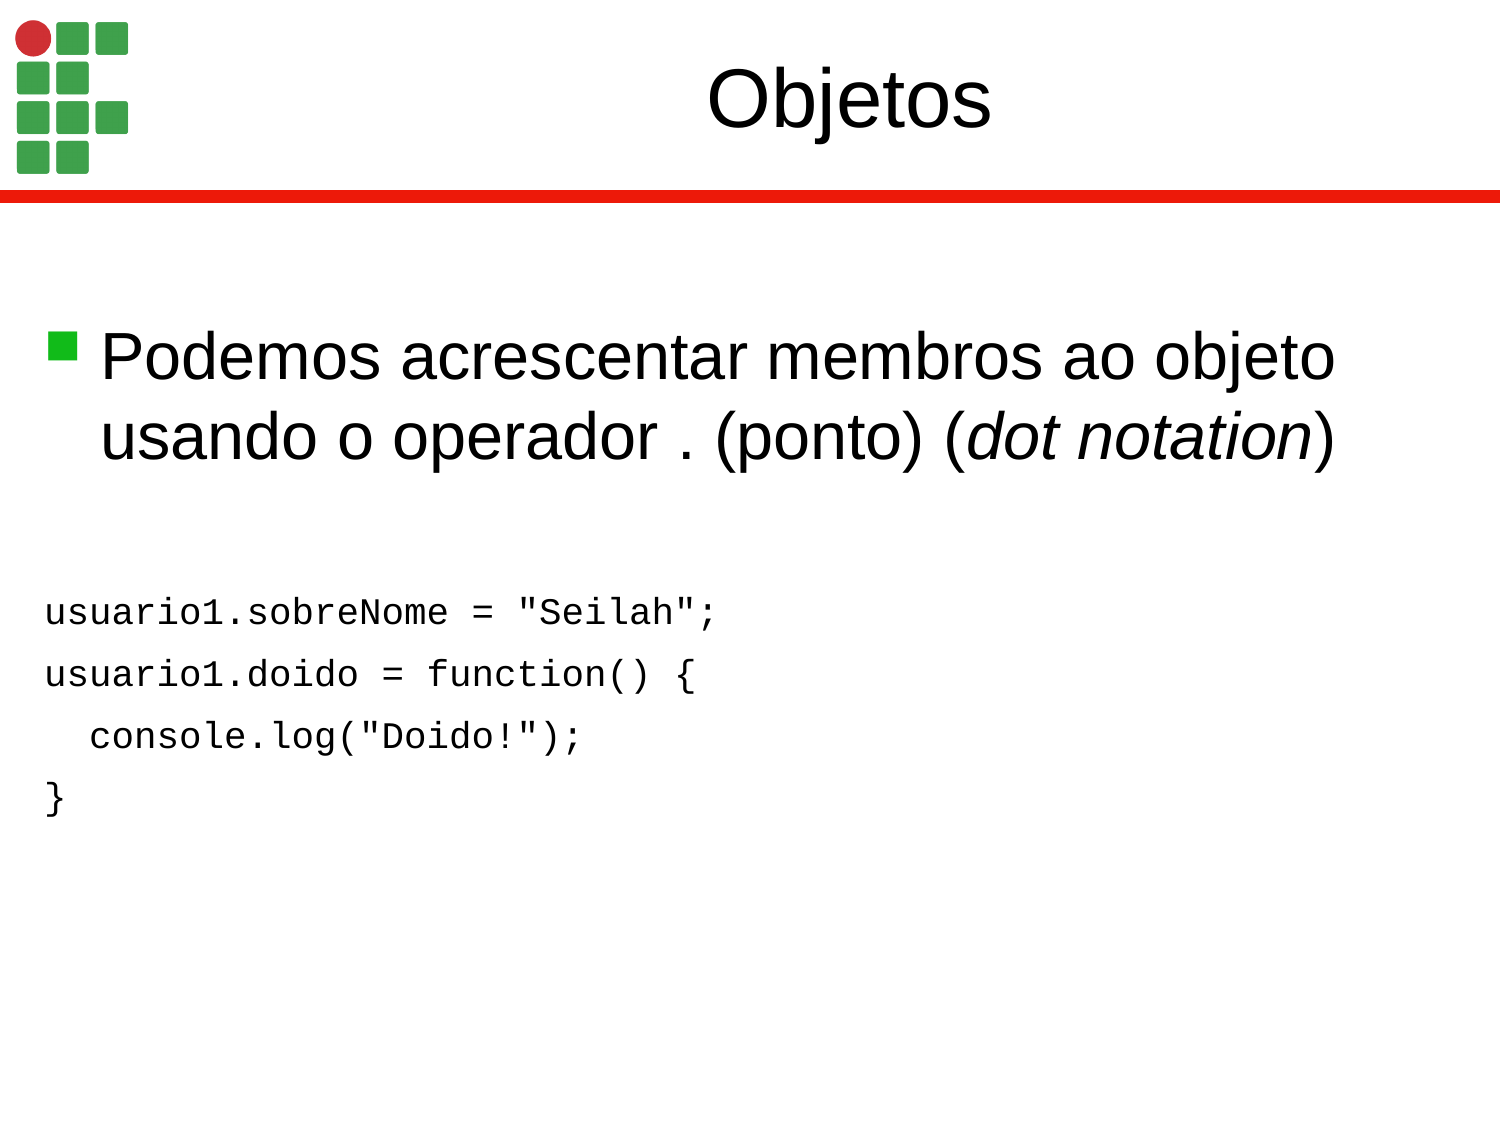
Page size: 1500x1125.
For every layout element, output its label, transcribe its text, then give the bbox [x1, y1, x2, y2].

title Objetos [230, 0, 1471, 202]
list Podemos acrescentar membros ao objeto usando o operador . (ponto) (dot notation) usuario1.sobreNome = "Seilah"; usuario1.doido = function() { console.log("Doido!"); } [29, 207, 1471, 1087]
picture [14, 16, 130, 178]
